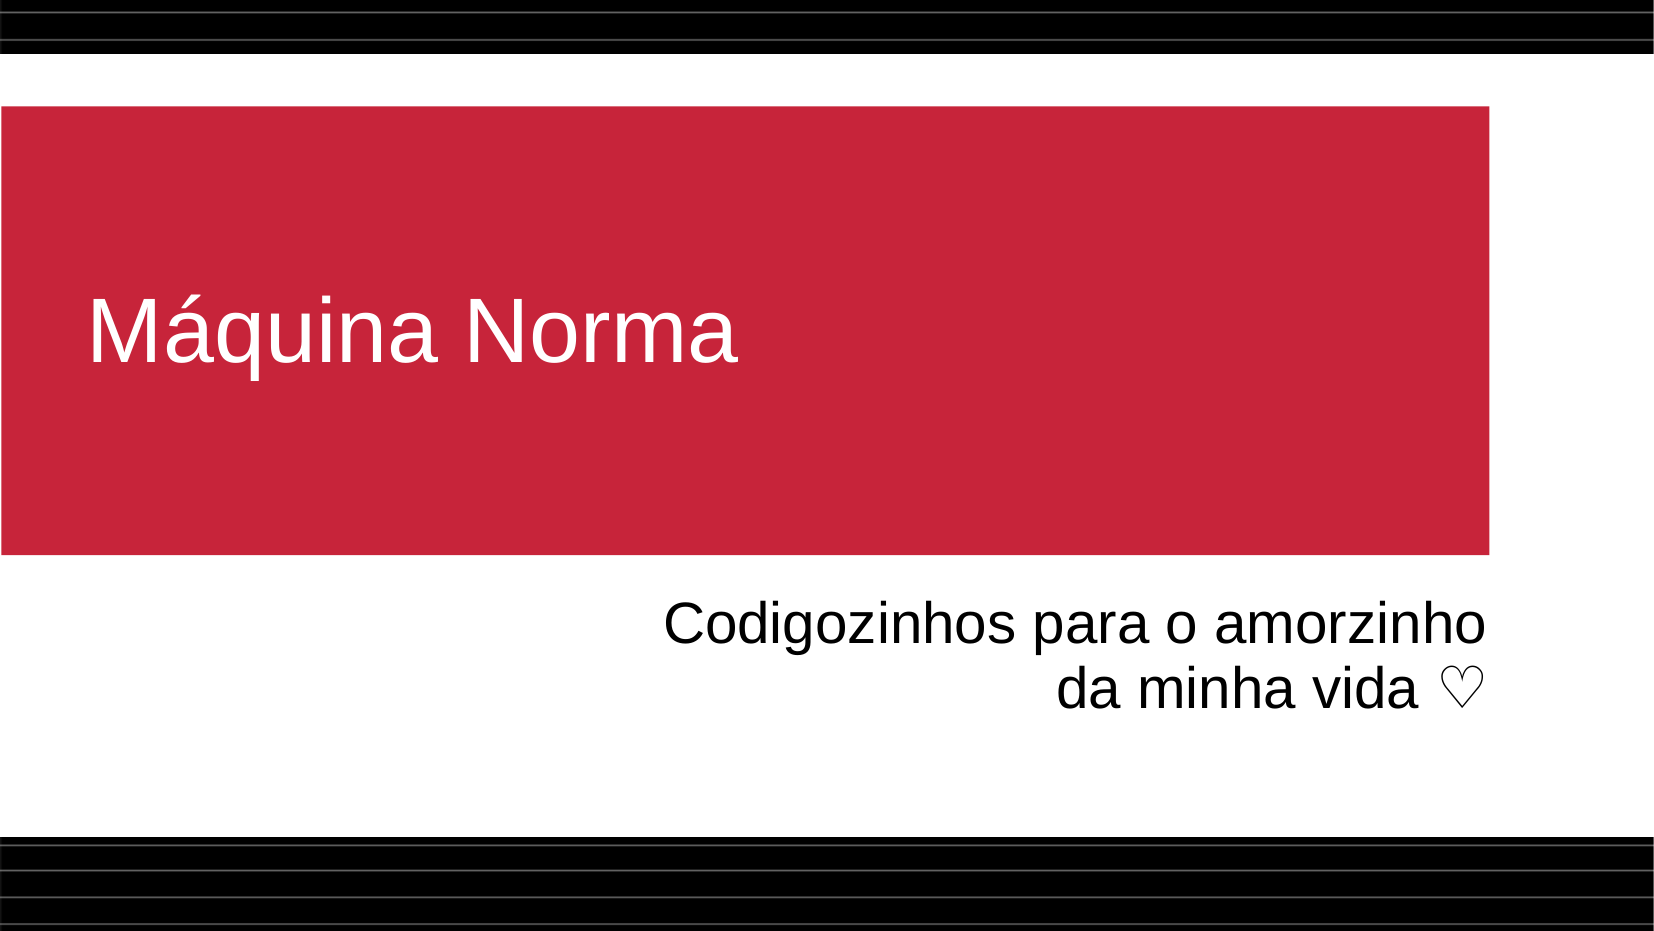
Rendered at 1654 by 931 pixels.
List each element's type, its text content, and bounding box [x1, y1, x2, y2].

picture [0, 837, 1654, 931]
picture [0, 0, 1654, 54]
title Máquina Norma [1, 106, 1490, 556]
subtitle Codigozinhos para o amorzinho da minha vida ♡ [625, 590, 1489, 804]
